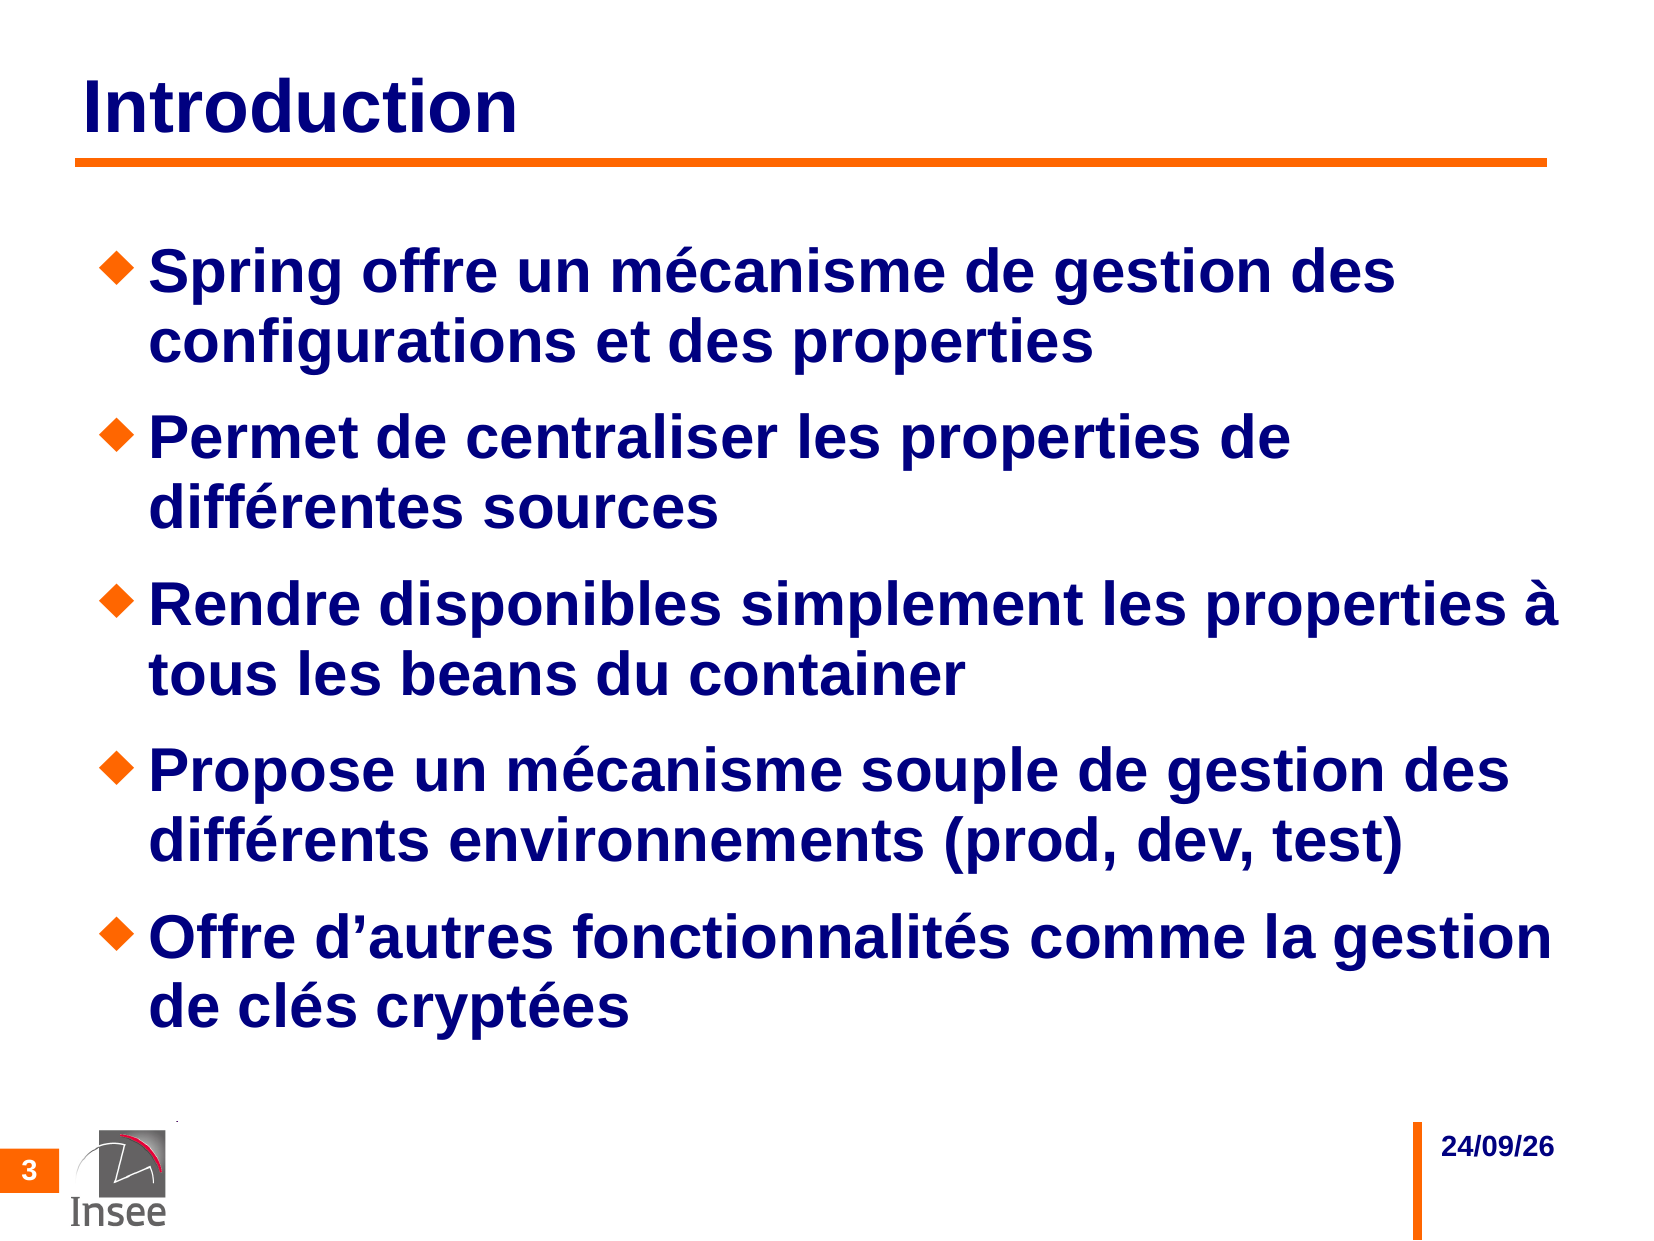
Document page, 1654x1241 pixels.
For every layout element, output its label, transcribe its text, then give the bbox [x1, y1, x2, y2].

picture [62, 1121, 178, 1241]
list Spring offre un mécanisme de gestion des configurations et des properties Permet de centraliser les properties de différentes sources Rendre disponibles simplement les properties à tous les beans du container Propose un mécanisme souple de gestion des différents environnements (prod, dev, test) Offre d’autres fonctionnalités comme la gestion de clés cryptées [82, 236, 1571, 1052]
title Introduction [82, 49, 1619, 163]
